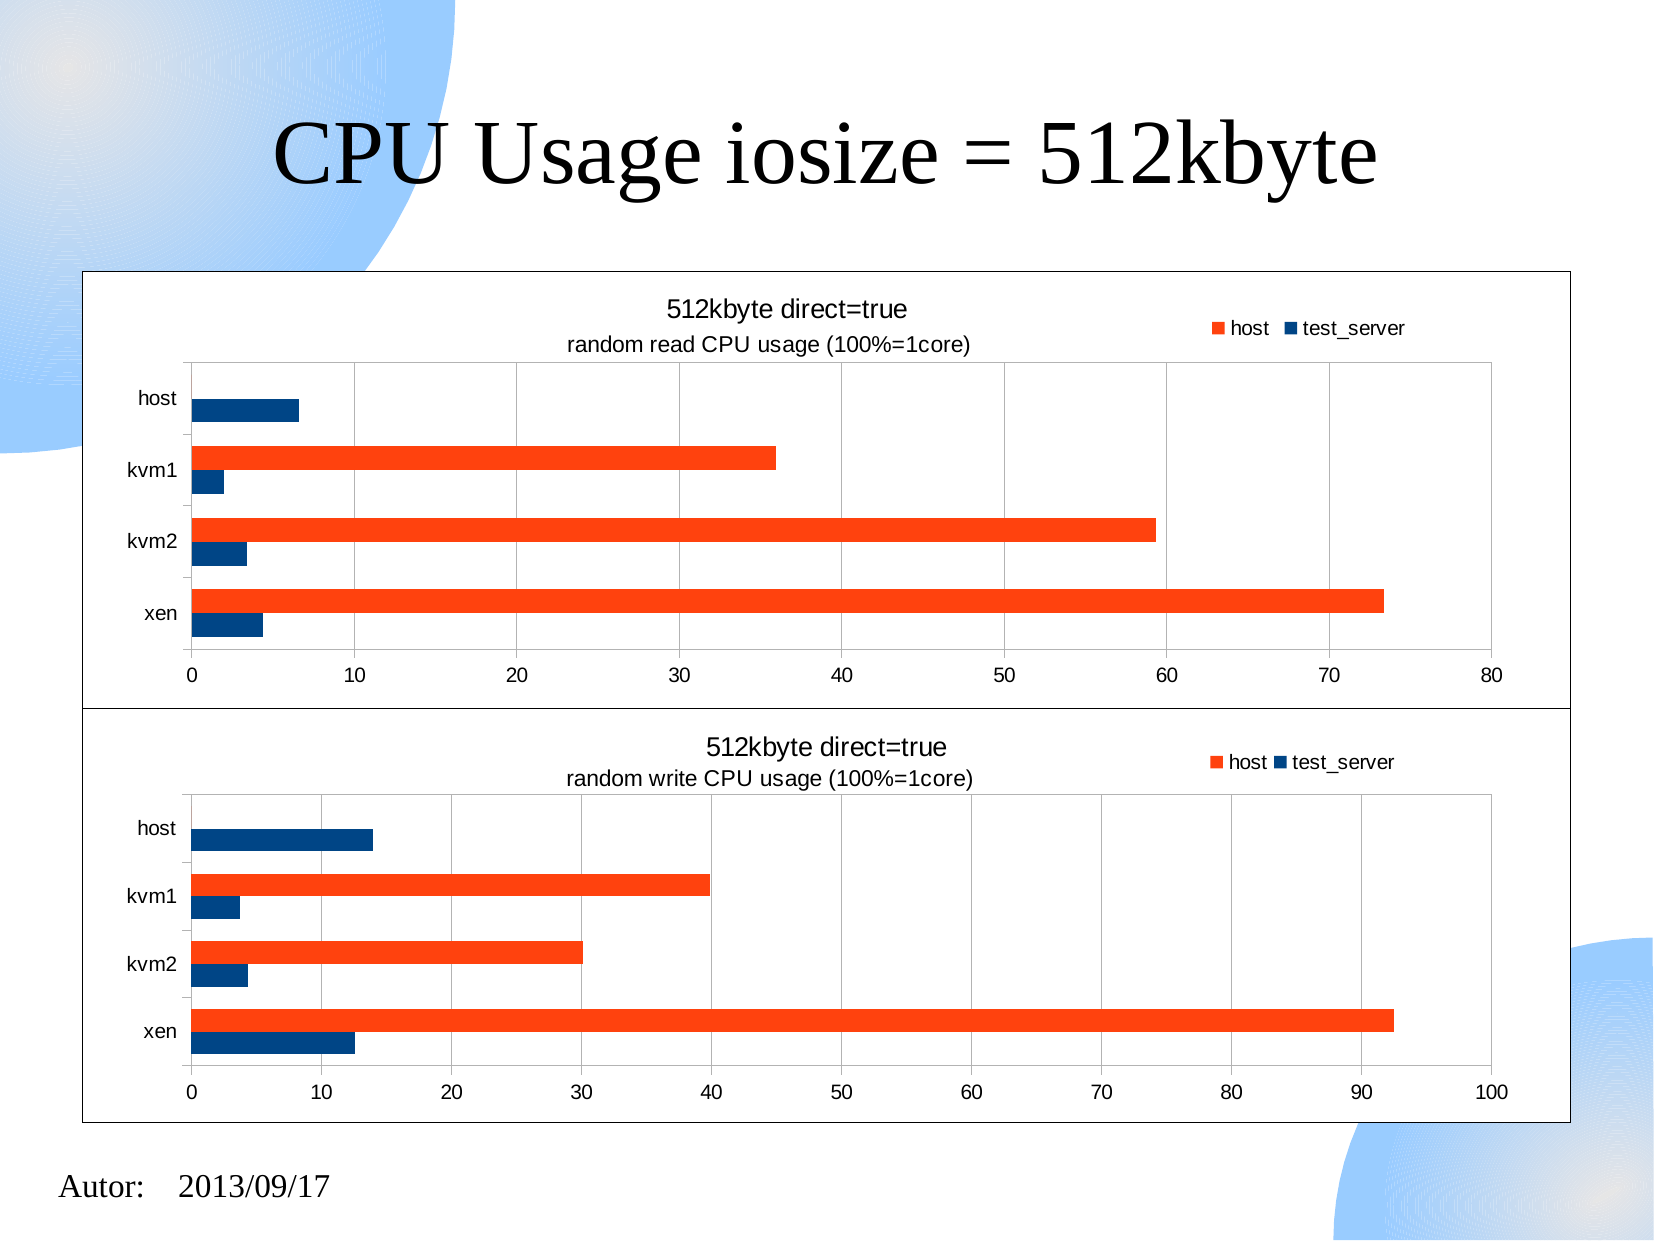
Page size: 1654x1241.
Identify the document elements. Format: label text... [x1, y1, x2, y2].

title CPU Usage iosize = 512kbyte [82, 49, 1571, 257]
chart [82, 271, 1571, 1123]
